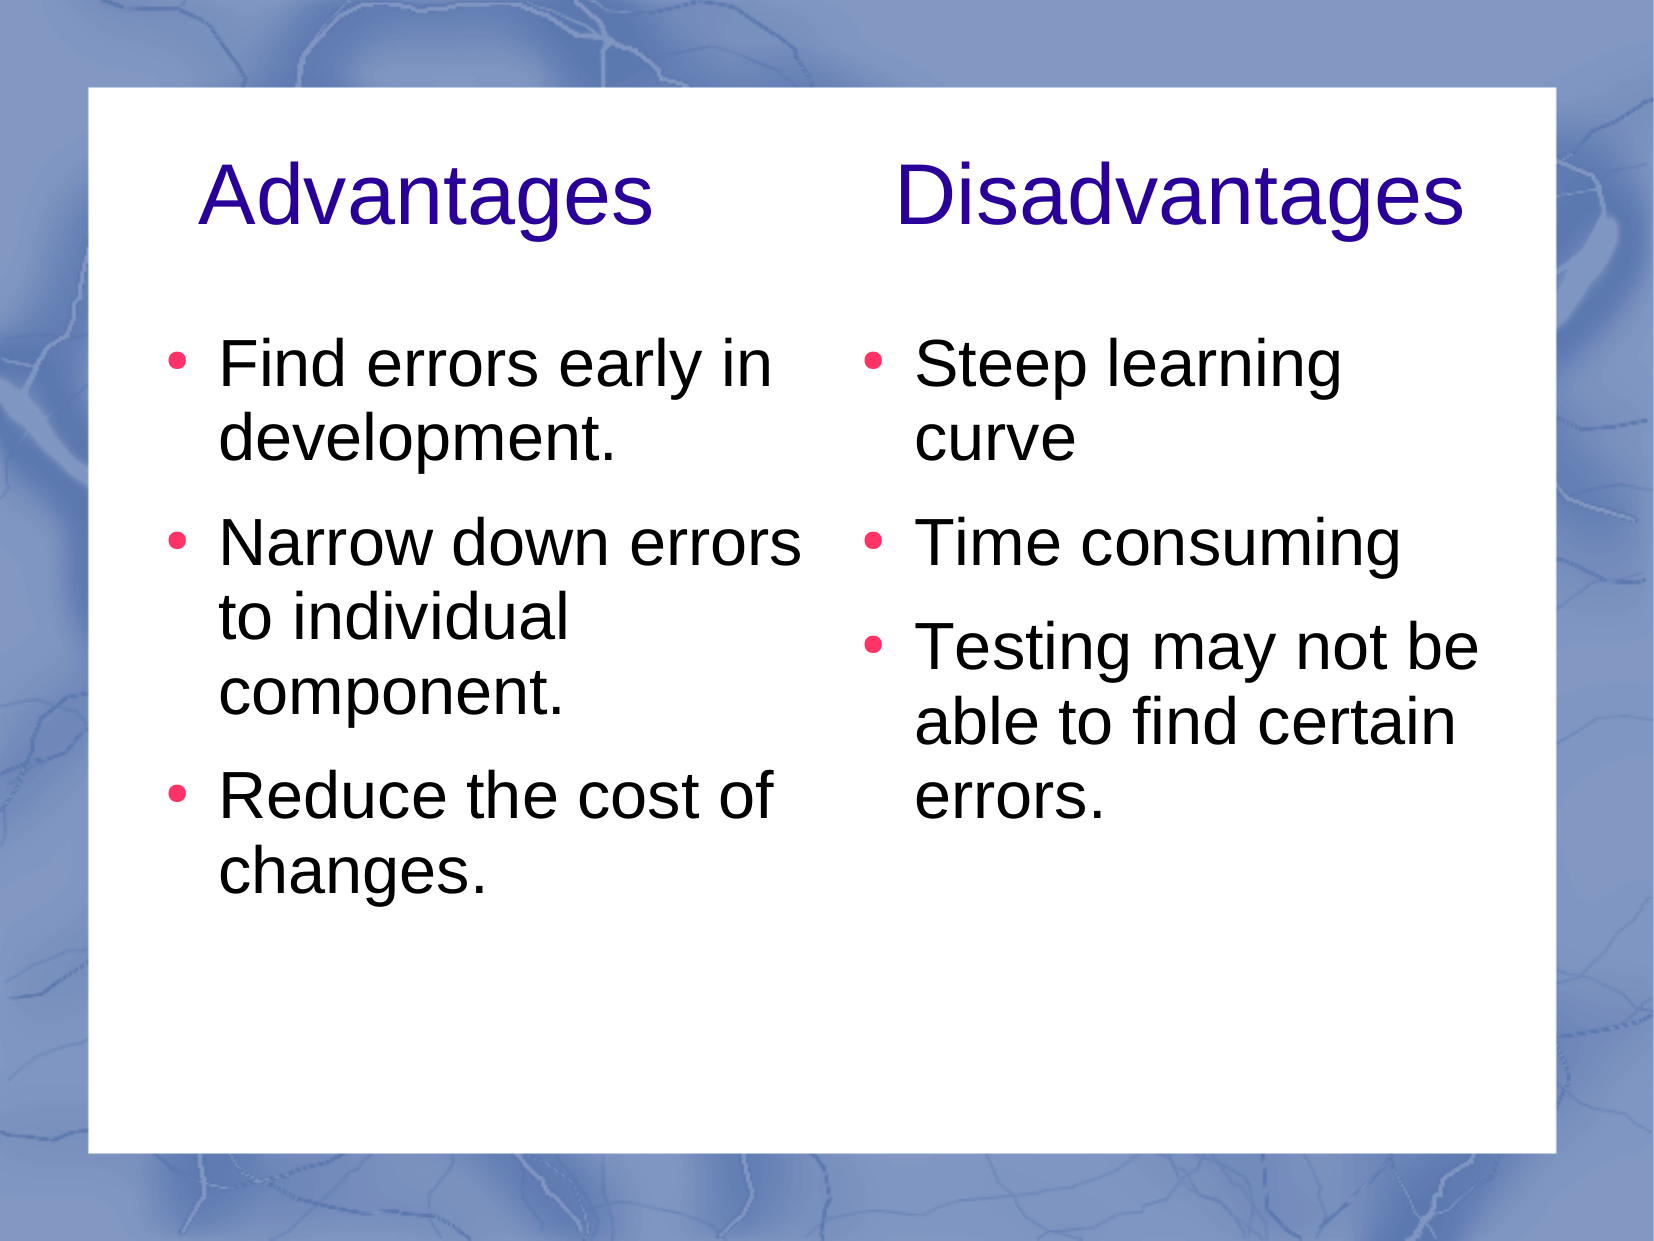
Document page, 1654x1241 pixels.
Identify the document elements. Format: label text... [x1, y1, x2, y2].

list Find errors early in development. Narrow down errors to individual component. Reduce the cost of changes. [147, 325, 811, 1010]
title Advantages [118, 90, 736, 298]
picture [0, 0, 1654, 1241]
list Steep learning curve Time consuming Testing may not be able to find certain errors. [843, 325, 1507, 1010]
title Disadvantages [825, 90, 1536, 298]
